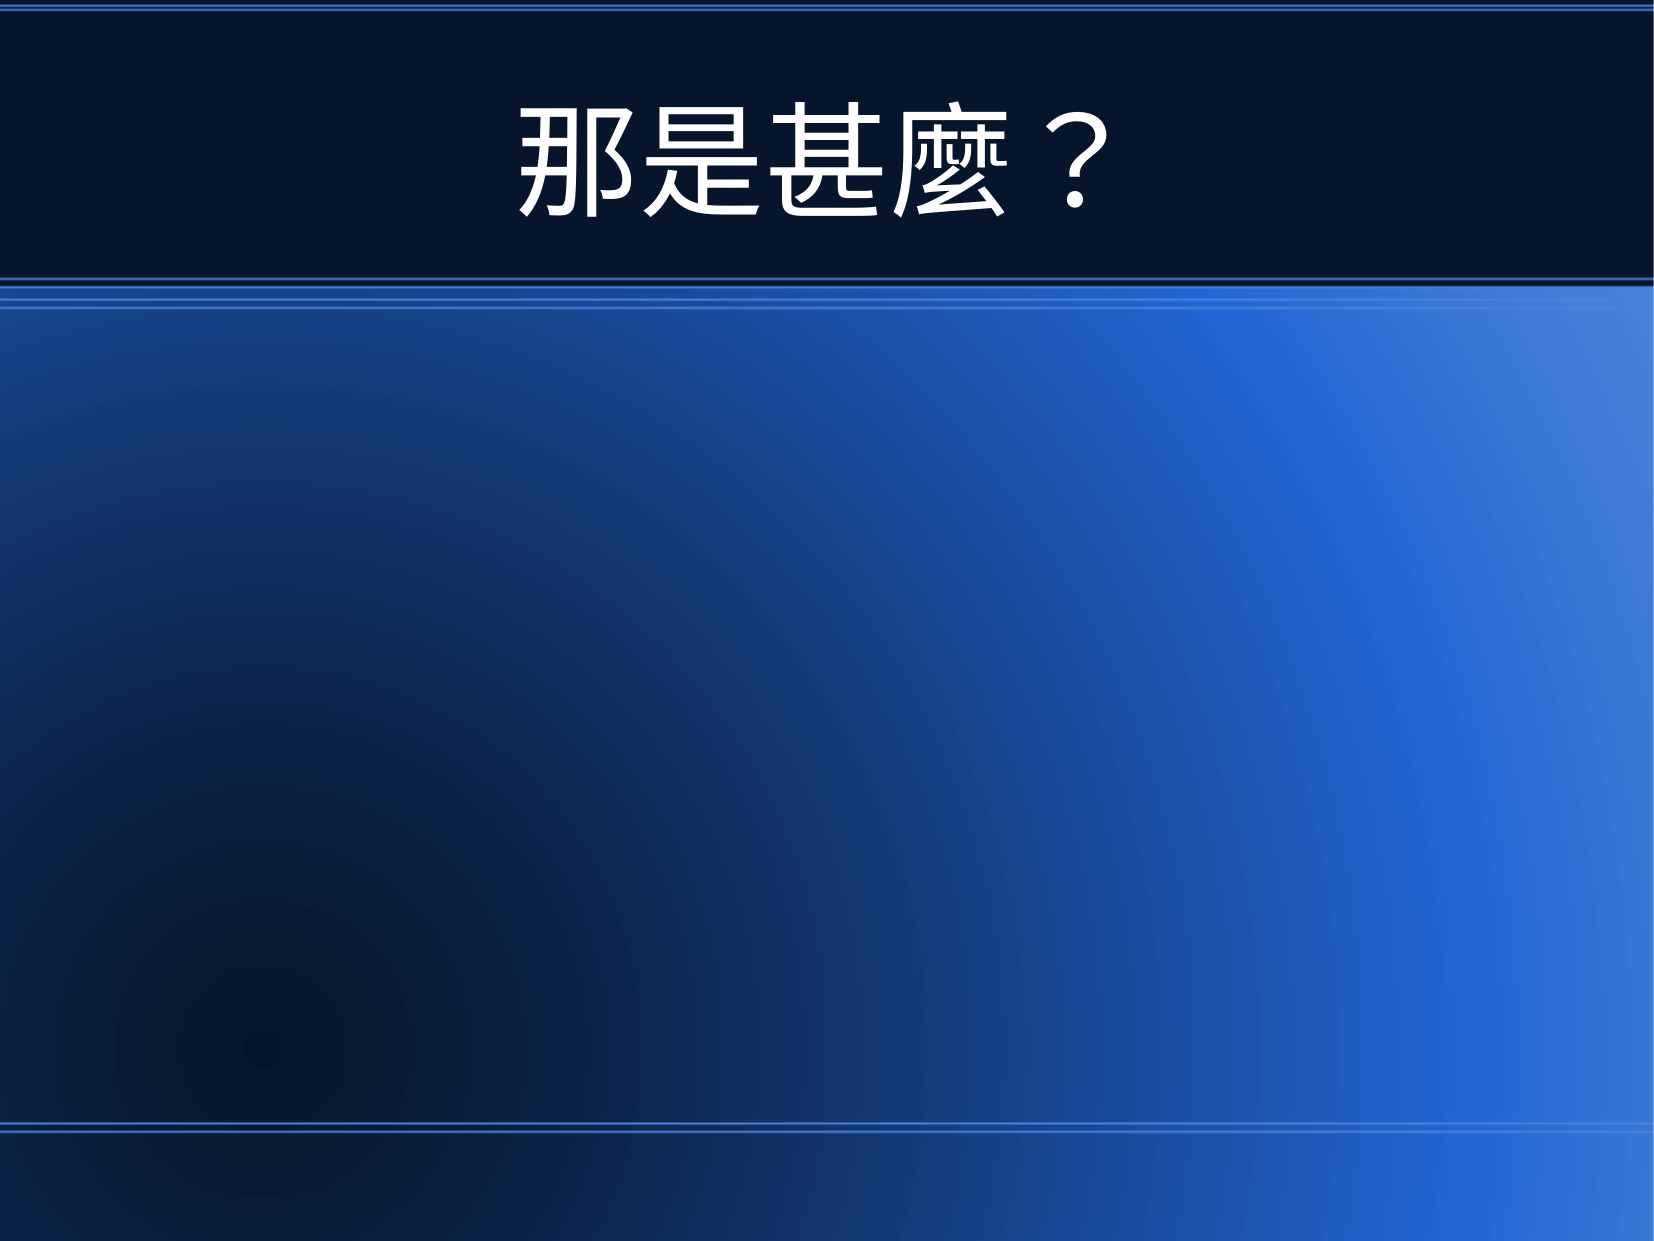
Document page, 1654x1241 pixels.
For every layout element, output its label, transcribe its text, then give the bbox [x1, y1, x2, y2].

title 那是甚麼？ [82, 49, 1571, 257]
picture [0, 0, 1654, 1241]
